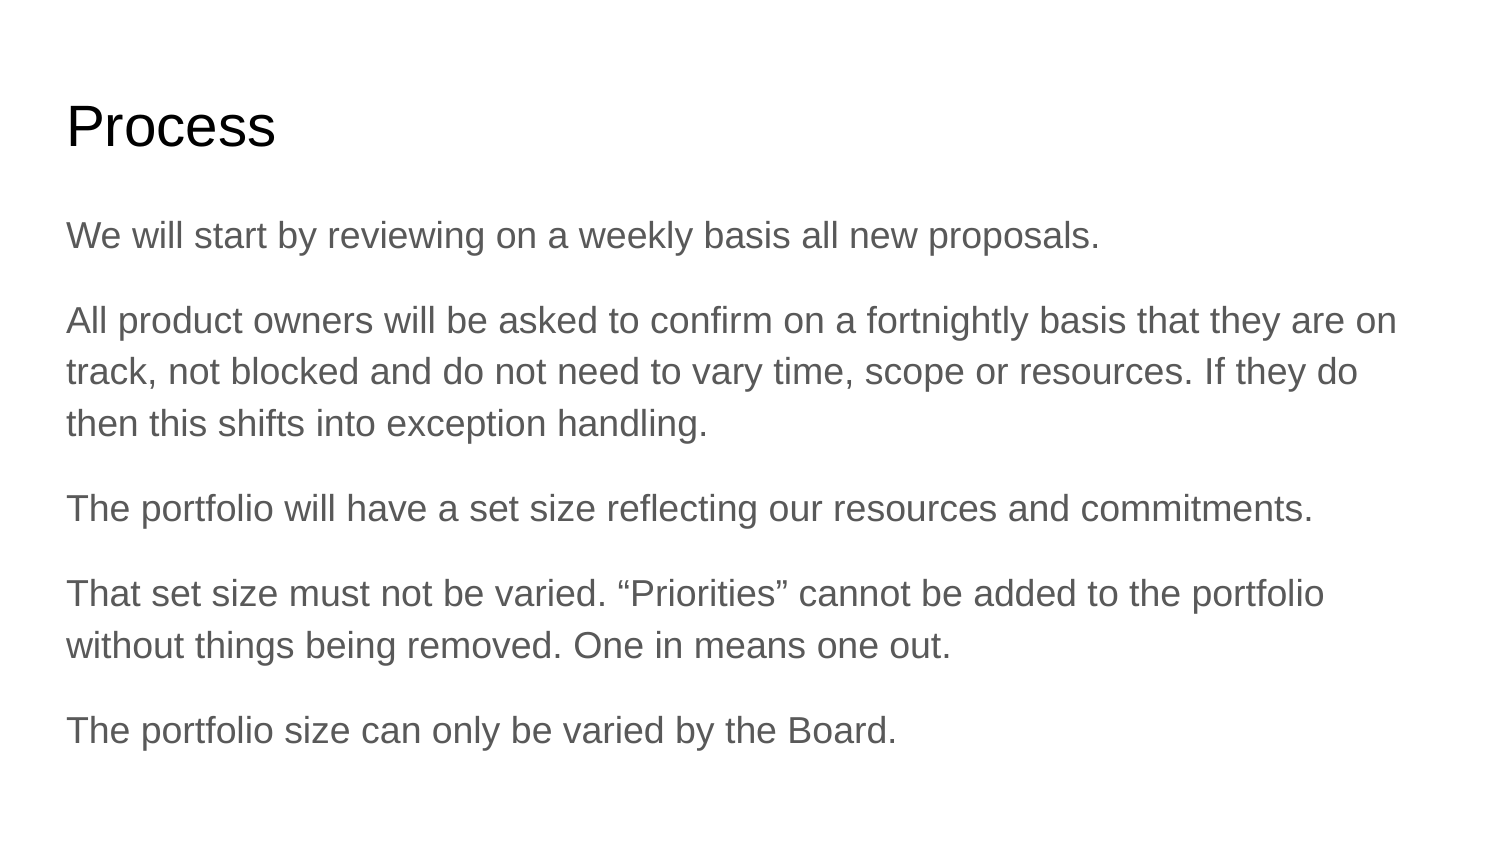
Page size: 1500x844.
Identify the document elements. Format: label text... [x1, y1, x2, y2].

list We will start by reviewing on a weekly basis all new proposals. All product owners will be asked to confirm on a fortnightly basis that they are on track, not blocked and do not need to vary time, scope or resources. If they do then this shifts into exception handling. The portfolio will have a set size reflecting our resources and commitments. That set size must not be varied. “Priorities” cannot be added to the portfolio without things being removed. One in means one out. The portfolio size can only be varied by the Board. [51, 189, 1449, 750]
title Process [51, 72, 1449, 167]
